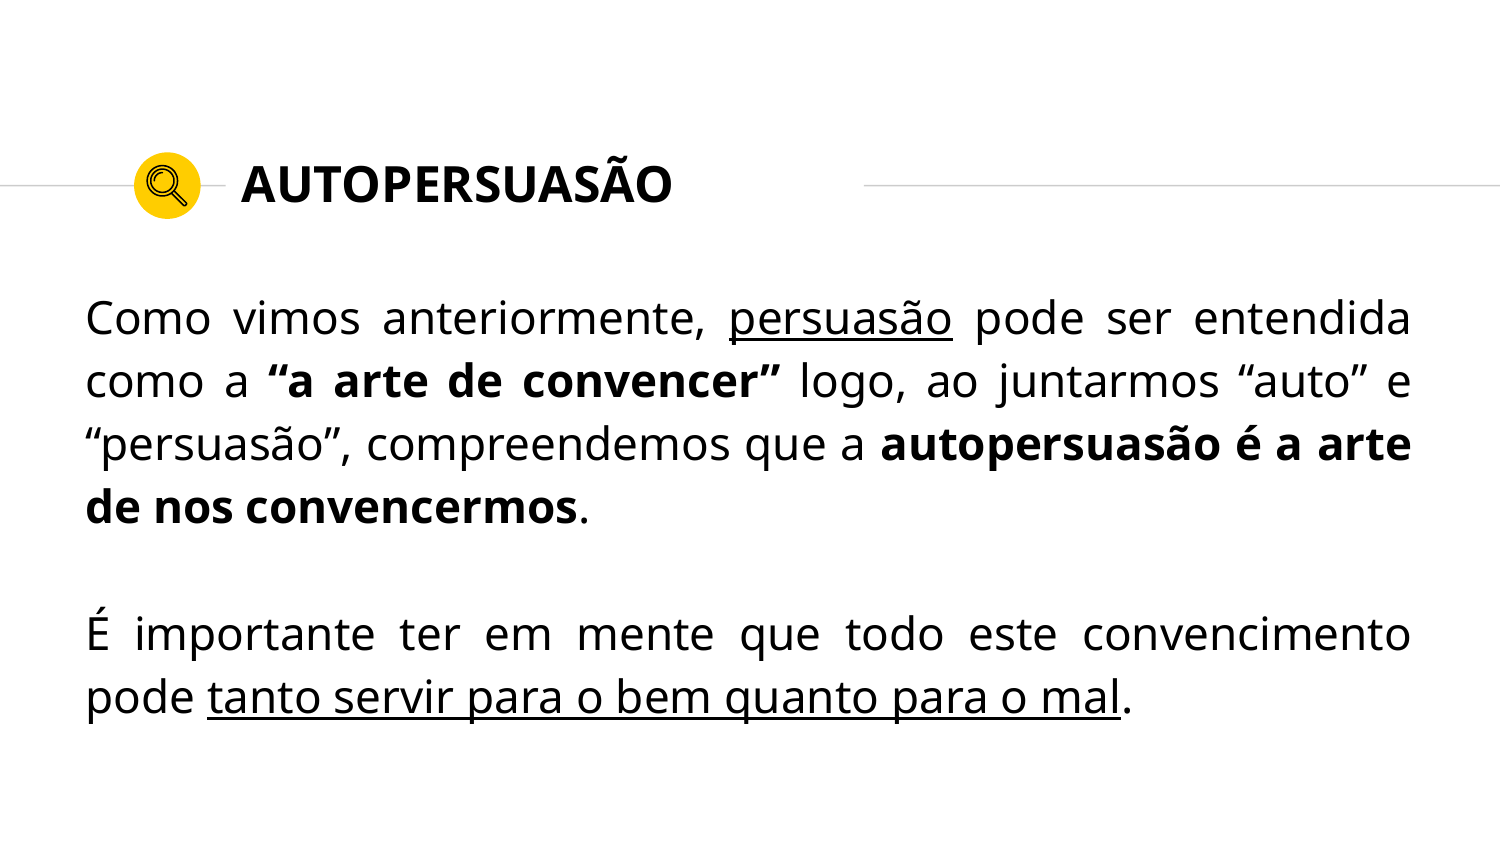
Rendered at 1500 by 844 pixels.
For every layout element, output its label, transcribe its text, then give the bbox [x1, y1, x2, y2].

title AUTOPERSUASÃO [226, 146, 863, 219]
list Como vimos anteriormente, persuasão pode ser entendida como a “a arte de convencer” logo, ao juntarmos “auto” e “persuasão”, compreendemos que a autopersuasão é a arte de nos convencermos. É importante ter em mente que todo este convencimento pode tanto servir para o bem quanto para o mal. [70, 265, 1428, 776]
